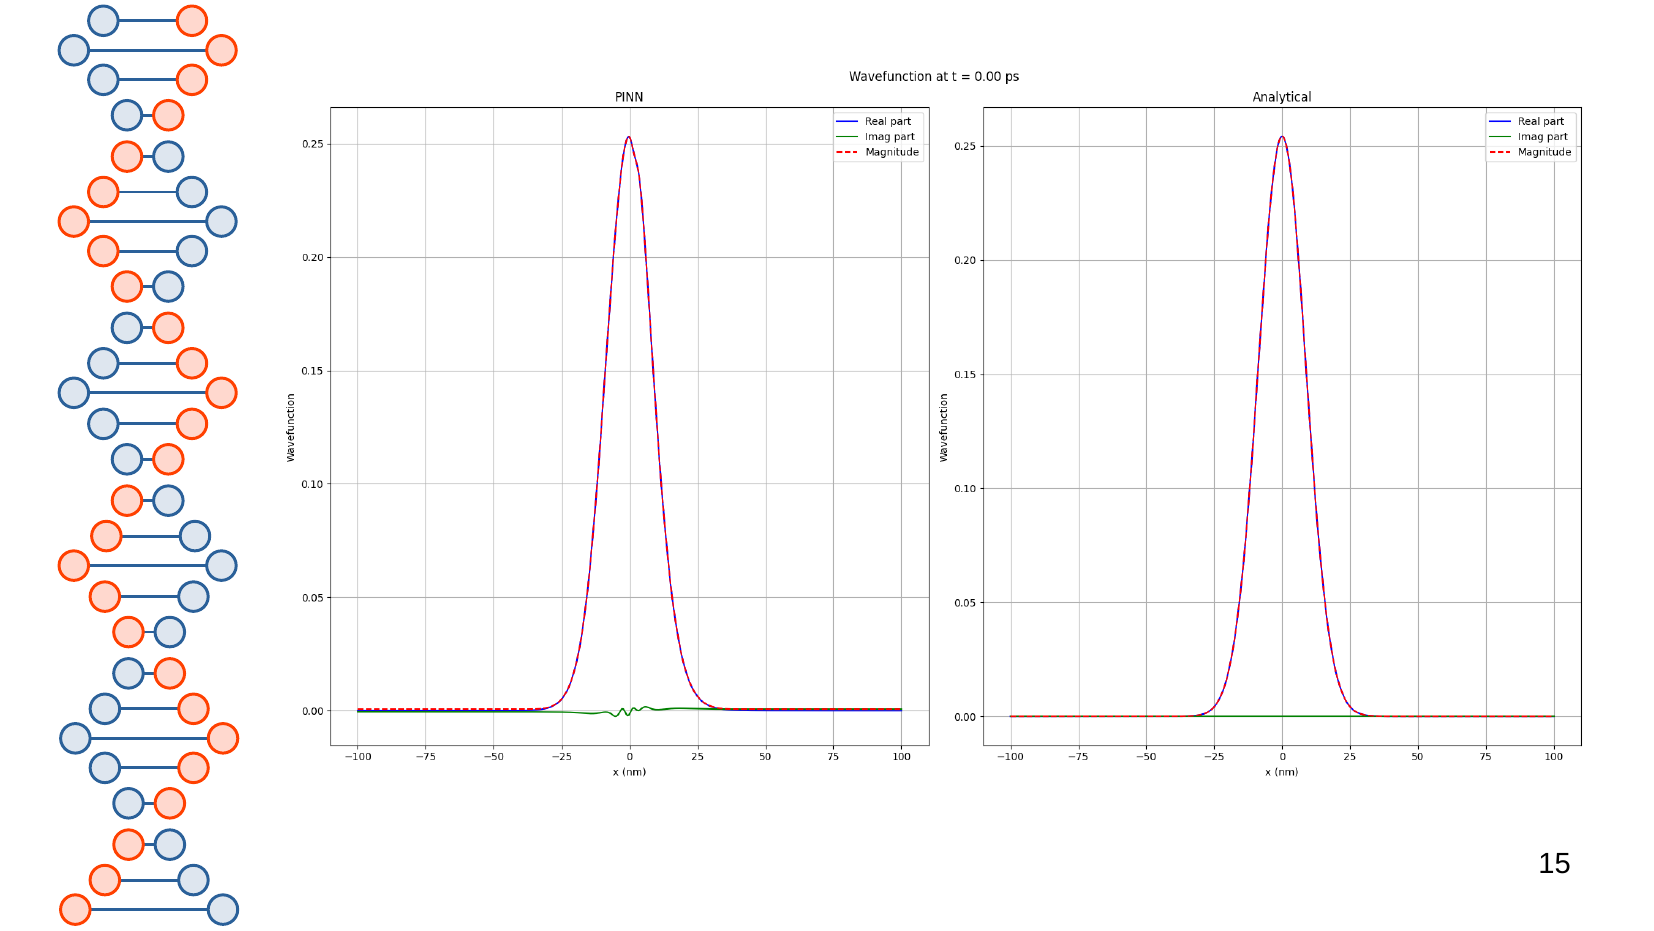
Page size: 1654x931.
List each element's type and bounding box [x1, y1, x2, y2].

picture [279, 63, 1588, 784]
